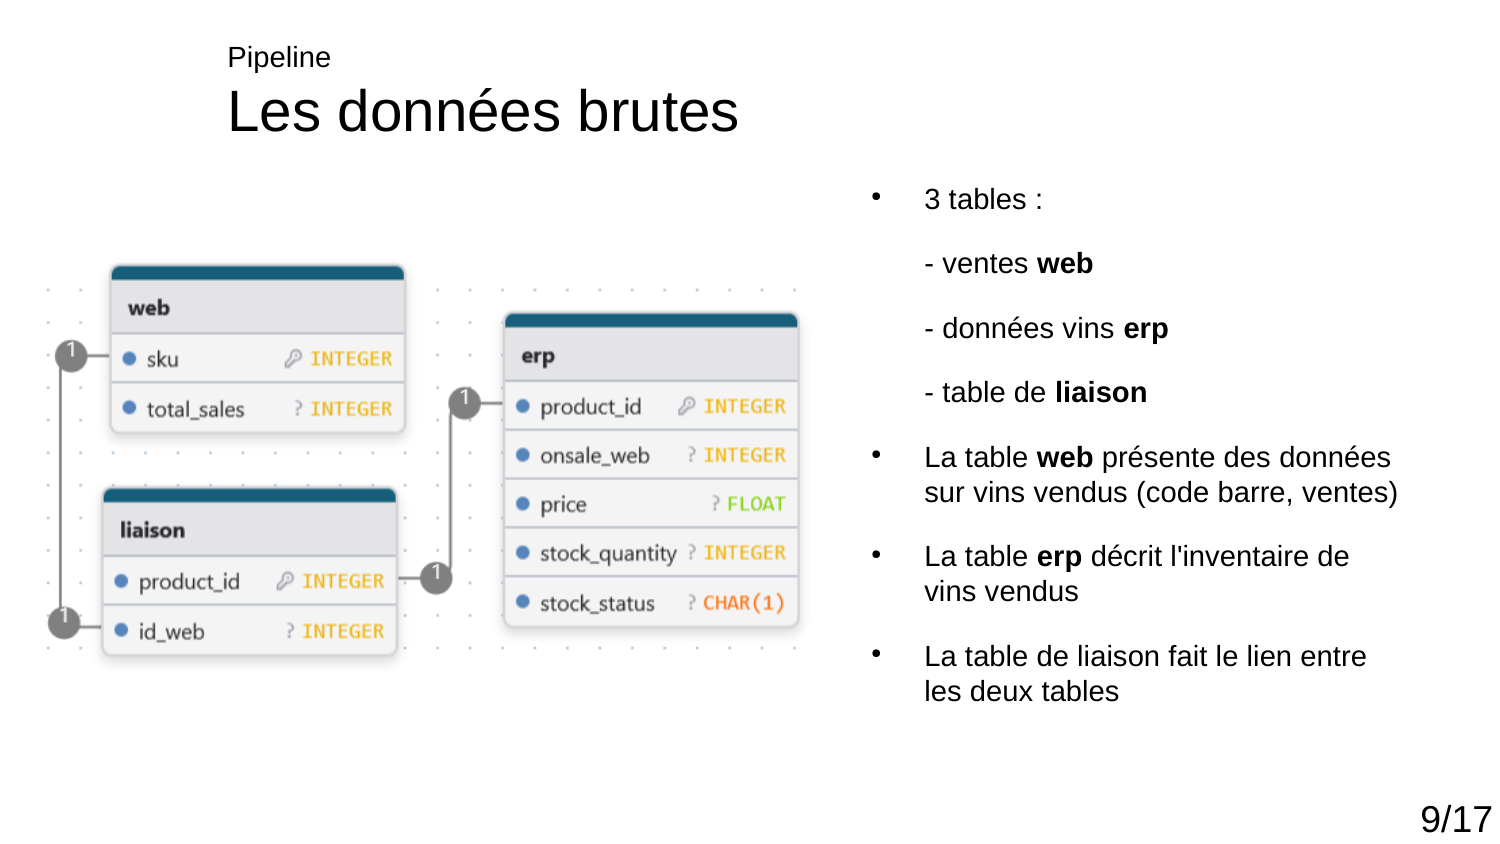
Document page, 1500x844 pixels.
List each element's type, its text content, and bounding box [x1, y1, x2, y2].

text_box 9/17 [1405, 791, 1500, 844]
list 3 tables : - ventes web - données vins erp - table de liaison La table web présente des données sur vins vendus (code barre, ventes) La table erp décrit l'inventaire de vins vendus La table de liaison fait le lien entre les deux tables [838, 165, 1415, 804]
title Pipeline Les données brutes [212, 23, 1368, 174]
picture [43, 259, 815, 674]
